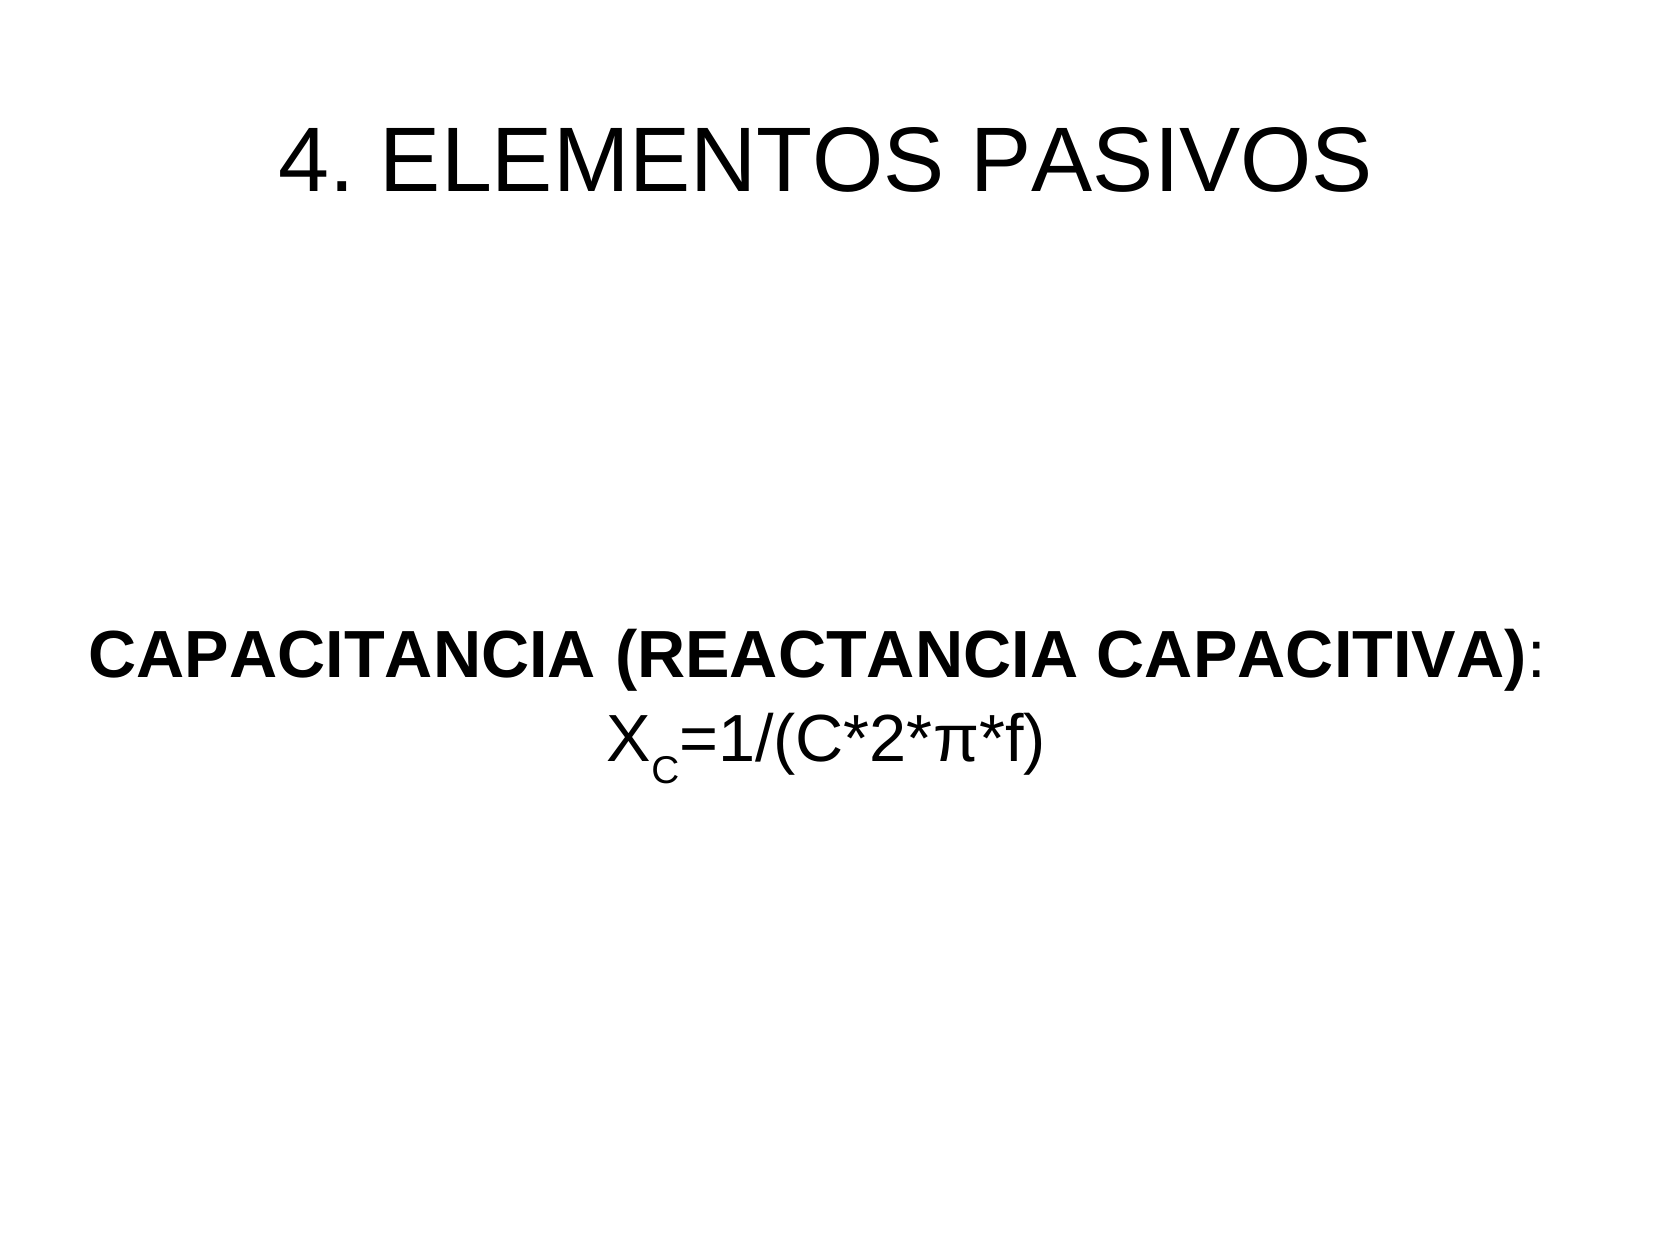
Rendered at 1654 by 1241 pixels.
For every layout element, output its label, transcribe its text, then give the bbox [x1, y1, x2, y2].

subtitle CAPACITANCIA (REACTANCIA CAPACITIVA): XC=1/(C*2*π*f) [82, 290, 1571, 1109]
title 4. ELEMENTOS PASIVOS [82, 38, 1571, 268]
